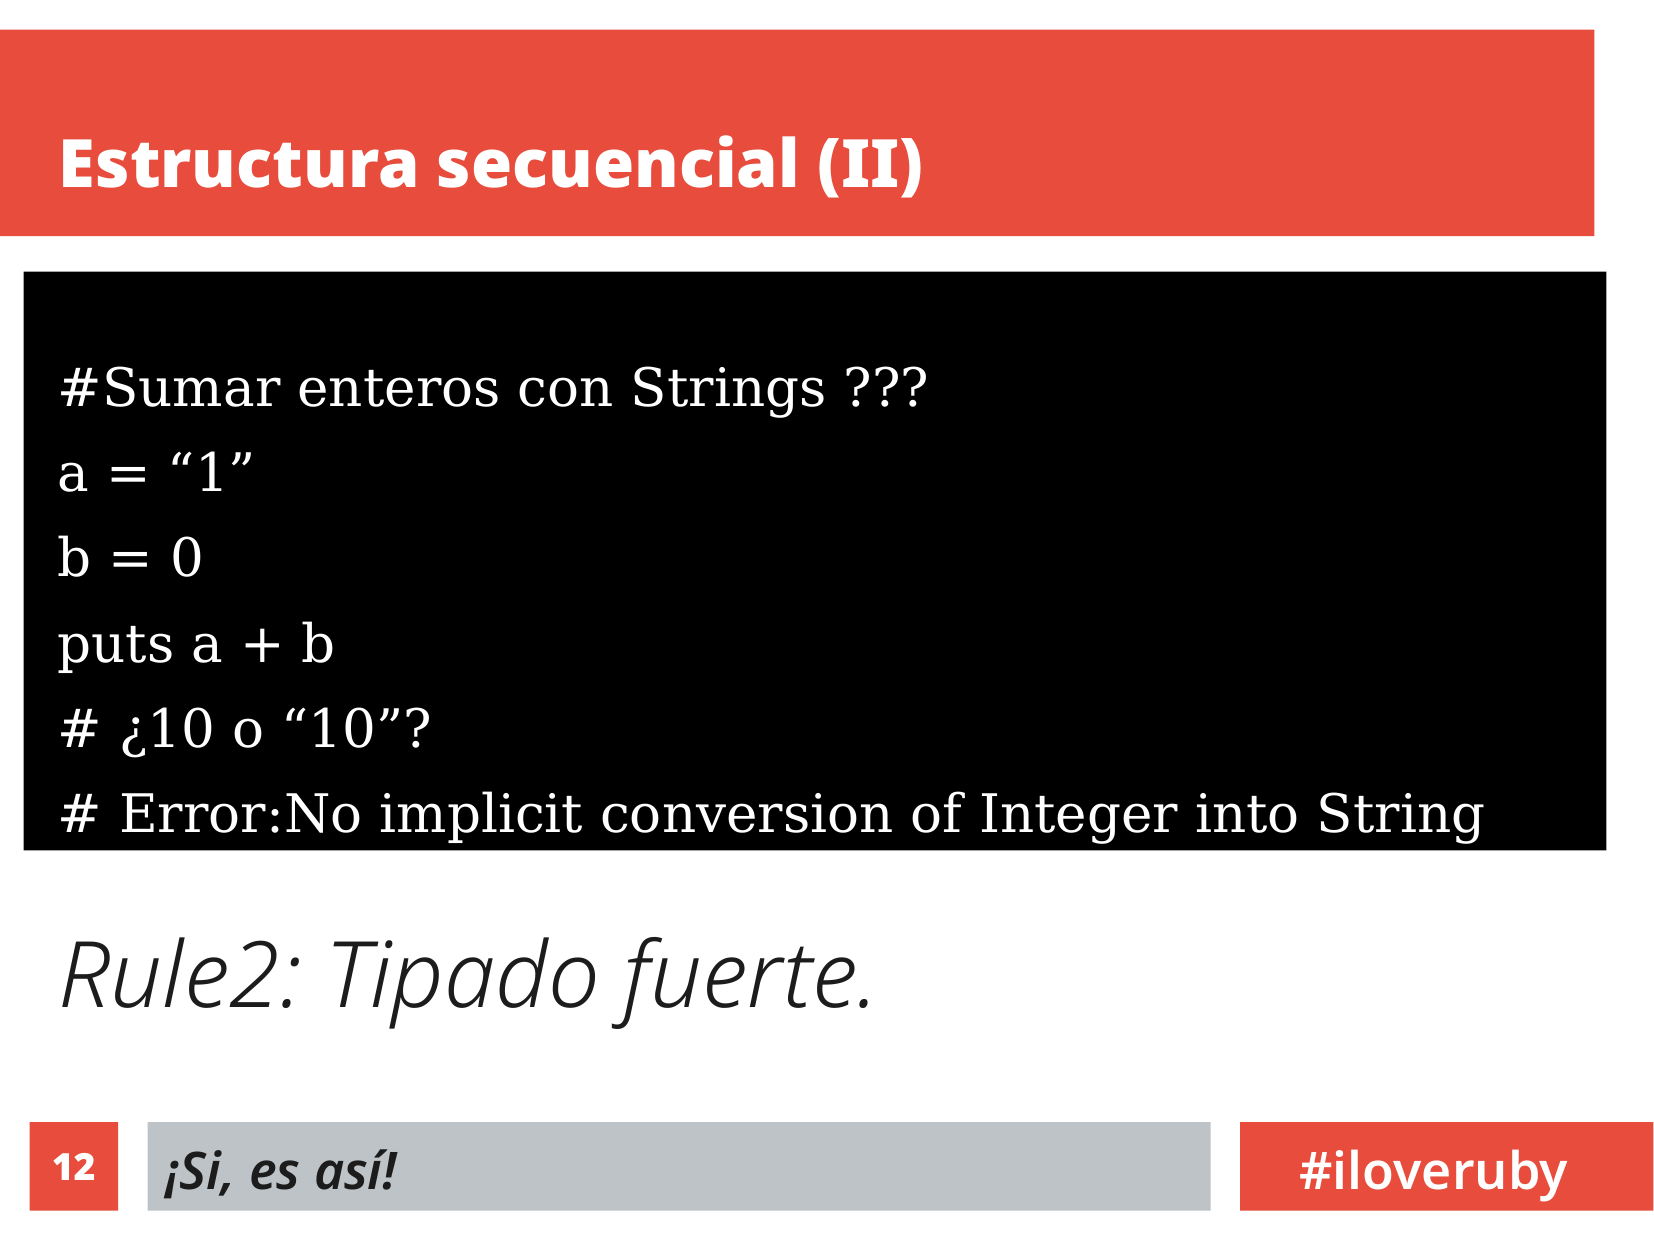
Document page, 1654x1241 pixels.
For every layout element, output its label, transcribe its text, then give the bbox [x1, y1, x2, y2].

list #iloveruby [1299, 1133, 1607, 1205]
text_box Rule2: Tipado fuerte. [59, 909, 1607, 1052]
title Estructura secuencial (II) [59, 59, 1595, 207]
list #Sumar enteros con Strings ??? a = “1” b = 0 puts a + b # ¿10 o “10”? # Error:No implicit conversion of Integer into String [23, 271, 1607, 851]
list ¡Si, es así! [165, 1133, 1182, 1205]
